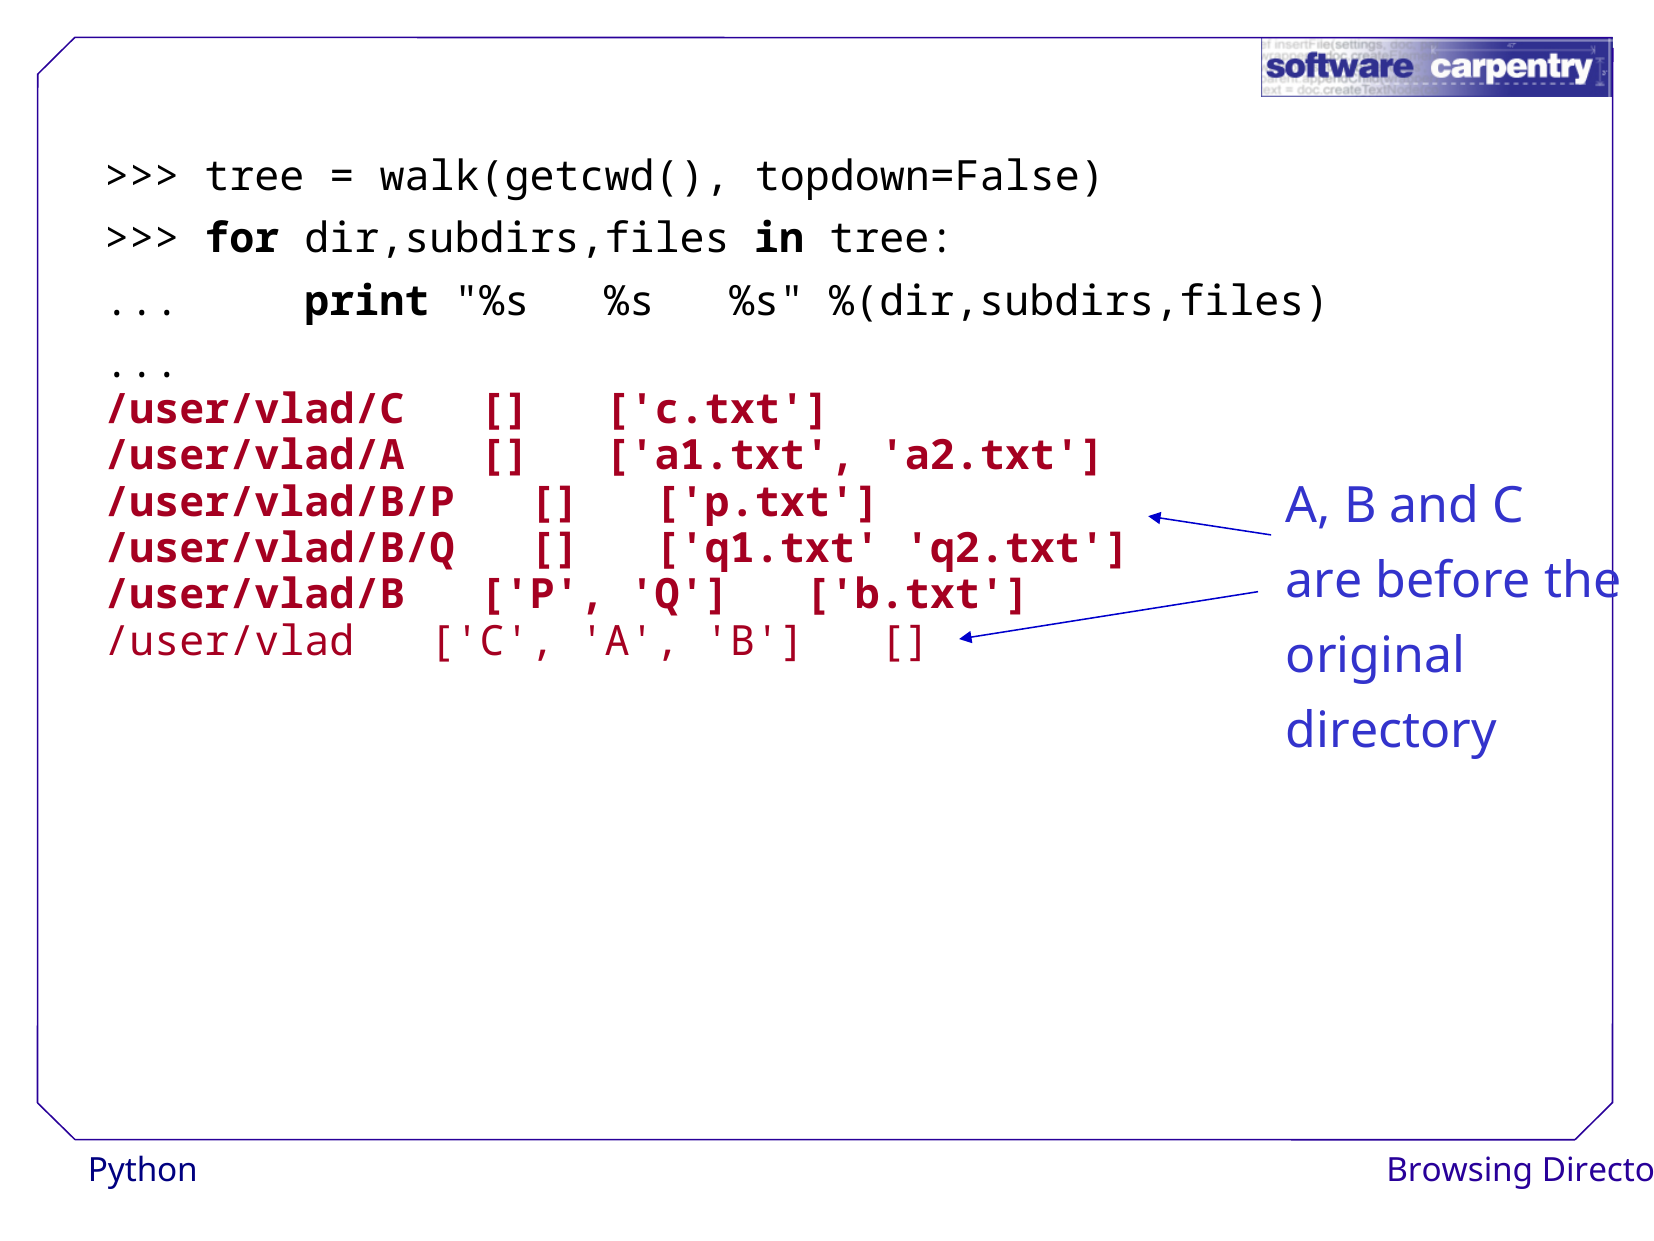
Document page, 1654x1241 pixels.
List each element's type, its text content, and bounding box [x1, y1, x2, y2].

picture [1261, 39, 1613, 97]
text_box >>> tree = walk(getcwd(), topdown=False) >>> for dir,subdirs,files in tree: ... print "%s %s %s" %(dir,subdirs,files) ... /user/vlad/C [] ['c.txt'] /user/vlad/A [] ['a1.txt', 'a2.txt'] /user/vlad/B/P [] ['p.txt'] /user/vlad/B/Q [] ['q1.txt' 'q2.txt'] /user/vlad/B ['P', 'Q'] ['b.txt'] /user/vlad ['C', 'A', 'B'] [] [89, 128, 1512, 1037]
text_box A, B and C are before the original directory [1271, 449, 1602, 545]
